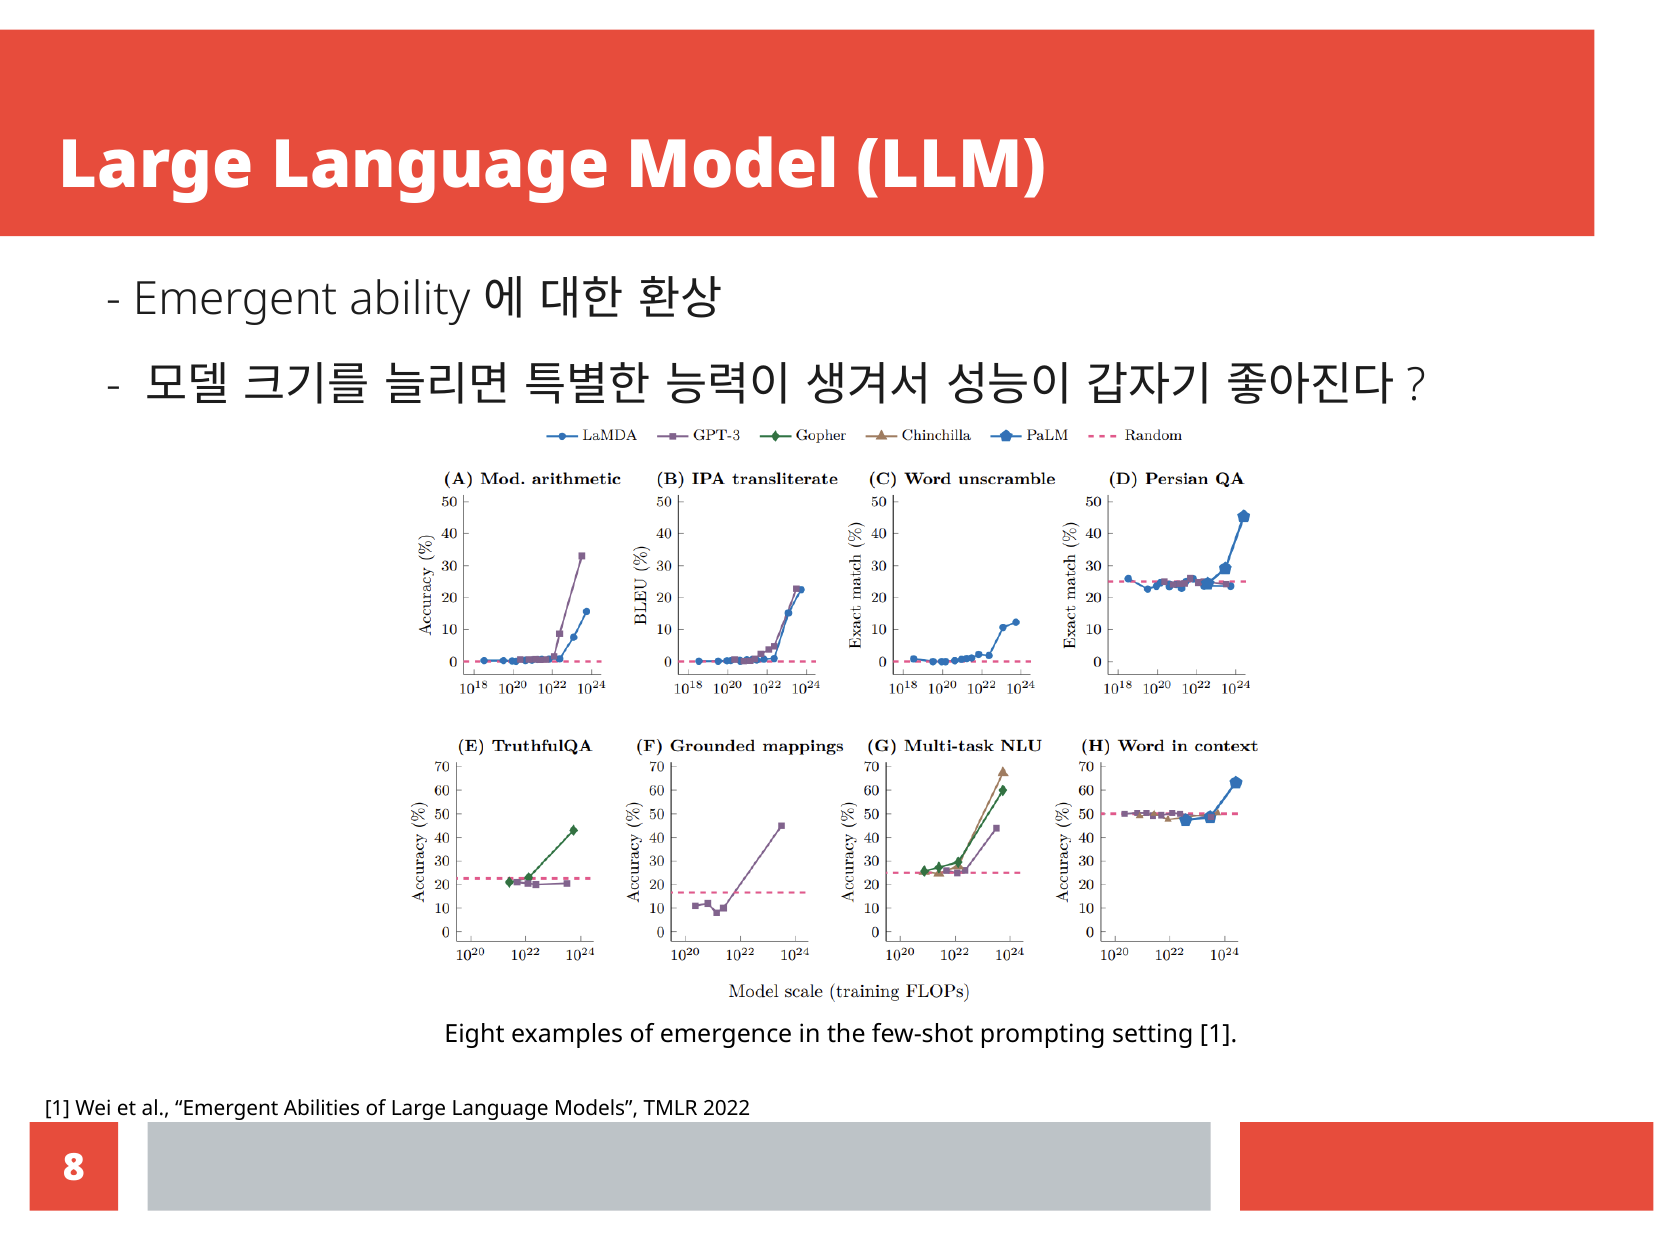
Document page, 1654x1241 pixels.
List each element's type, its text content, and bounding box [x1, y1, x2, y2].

list - Emergent ability에 대한 환상 - 모델 크기를 늘리면 특별한 능력이 생겨서 성능이 갑자기 좋아진다? [59, 265, 1565, 1034]
text_box Eight examples of emergence in the few-shot prompting setting [1]. [354, 1008, 1330, 1075]
picture [399, 418, 1269, 1007]
text_box [1] Wei et al., “Emergent Abilities of Large Language Models”, TMLR 2022 [30, 1057, 1621, 1134]
title Large Language Model (LLM) [59, 59, 1595, 207]
